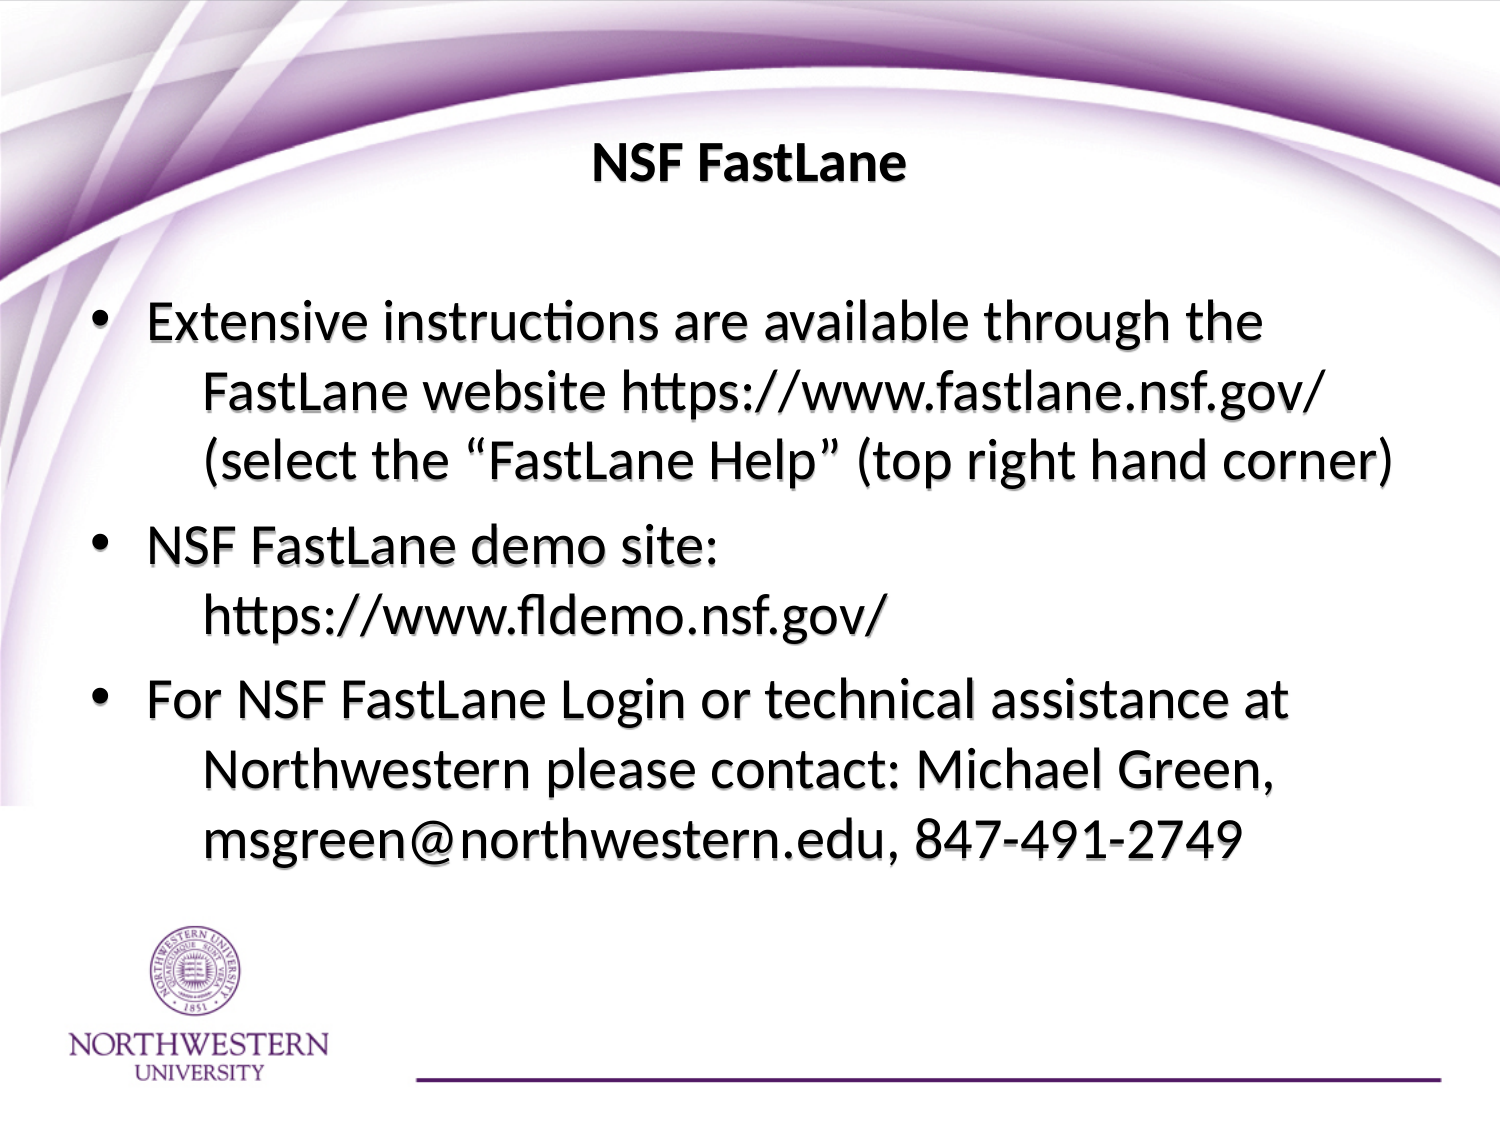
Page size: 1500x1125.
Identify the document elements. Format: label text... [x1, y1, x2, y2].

list Extensive instructions are available through the FastLane website https://www.fastlane.nsf.gov/ (select the “FastLane Help” (top right hand corner) NSF FastLane demo site: https://www.fldemo.nsf.gov/ For NSF FastLane Login or technical assistance at Northwestern please contact: Michael Green, msgreen@northwestern.edu, 847-491-2749 [75, 274, 1426, 912]
title NSF FastLane [75, 101, 1426, 215]
